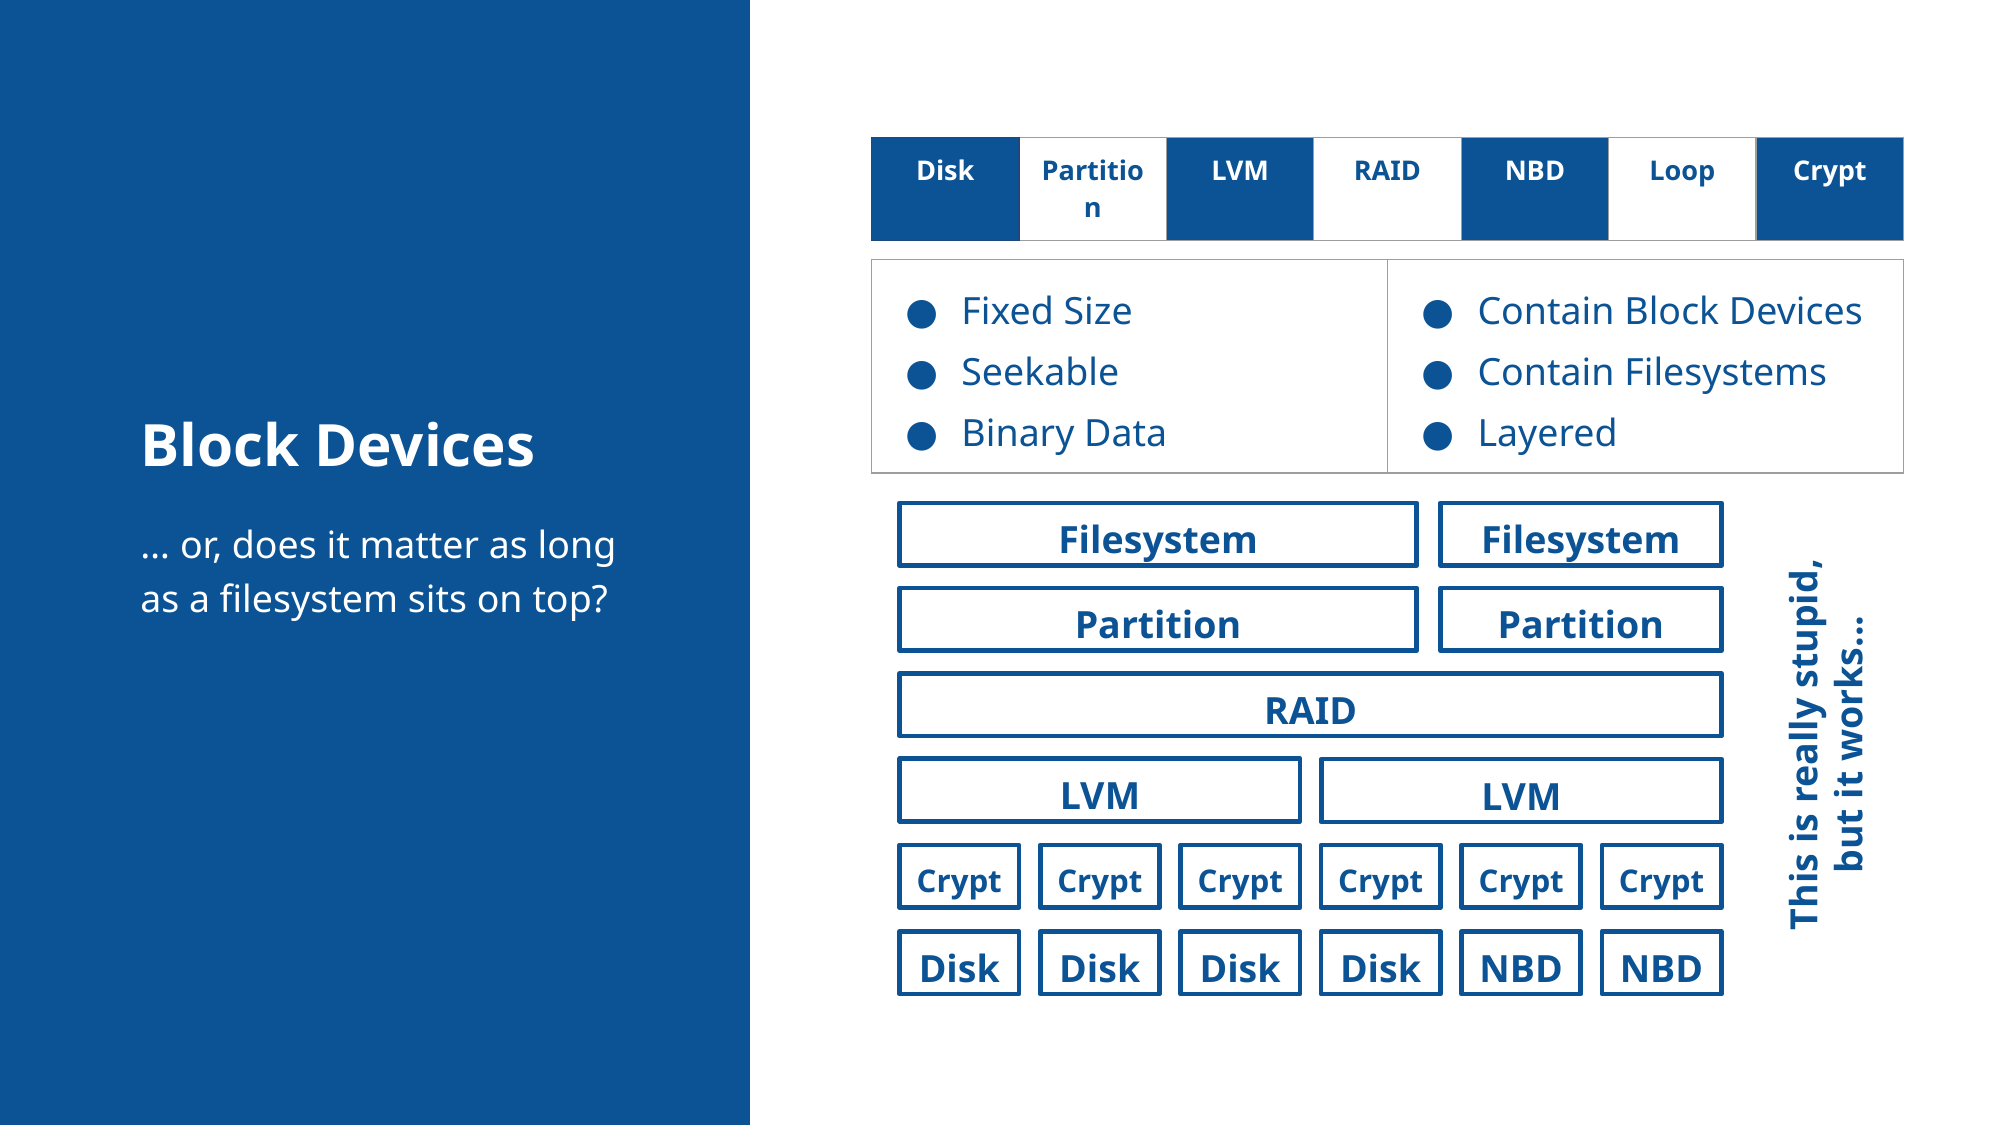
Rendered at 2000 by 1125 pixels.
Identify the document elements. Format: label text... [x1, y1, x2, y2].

text_box … or, does it matter as long as a filesystem sits on top? [125, 504, 653, 793]
text_box NBD [1461, 931, 1581, 995]
text_box NBD [1601, 931, 1722, 995]
text_box RAID [899, 673, 1722, 737]
text_box LVM [899, 758, 1300, 822]
text_box Crypt [1040, 844, 1160, 908]
table_header Fixed Size Seekable Binary Data [872, 260, 1387, 472]
text_box Crypt [1601, 844, 1722, 908]
text_box Block Devices [125, 400, 636, 487]
table_header Loop [1609, 138, 1755, 240]
text_box Crypt [1321, 844, 1441, 908]
text_box Crypt [1461, 844, 1581, 908]
text_box Filesystem [899, 502, 1417, 566]
text_box Crypt [1180, 844, 1300, 908]
text_box Partition [899, 588, 1417, 651]
table_header Crypt [1757, 138, 1903, 240]
text_box [14, 0, 750, 1125]
text_box Disk [899, 931, 1019, 995]
text_box Disk [1180, 931, 1300, 995]
table_header NBD [1462, 138, 1608, 240]
text_box Filesystem [1440, 502, 1722, 566]
text_box Partition [1440, 588, 1722, 651]
table_header LVM [1167, 138, 1313, 240]
table_header RAID [1314, 138, 1461, 240]
text_box Disk [1040, 931, 1160, 995]
text_box Disk [1321, 931, 1441, 995]
text_box Crypt [899, 844, 1019, 908]
table_header Partition [1020, 138, 1166, 240]
text_box LVM [1321, 759, 1722, 822]
text_box This is really stupid, but it works... [1758, 526, 1892, 963]
table_header Disk [872, 138, 1018, 240]
table_header Contain Block Devices Contain Filesystems Layered [1388, 260, 1903, 472]
